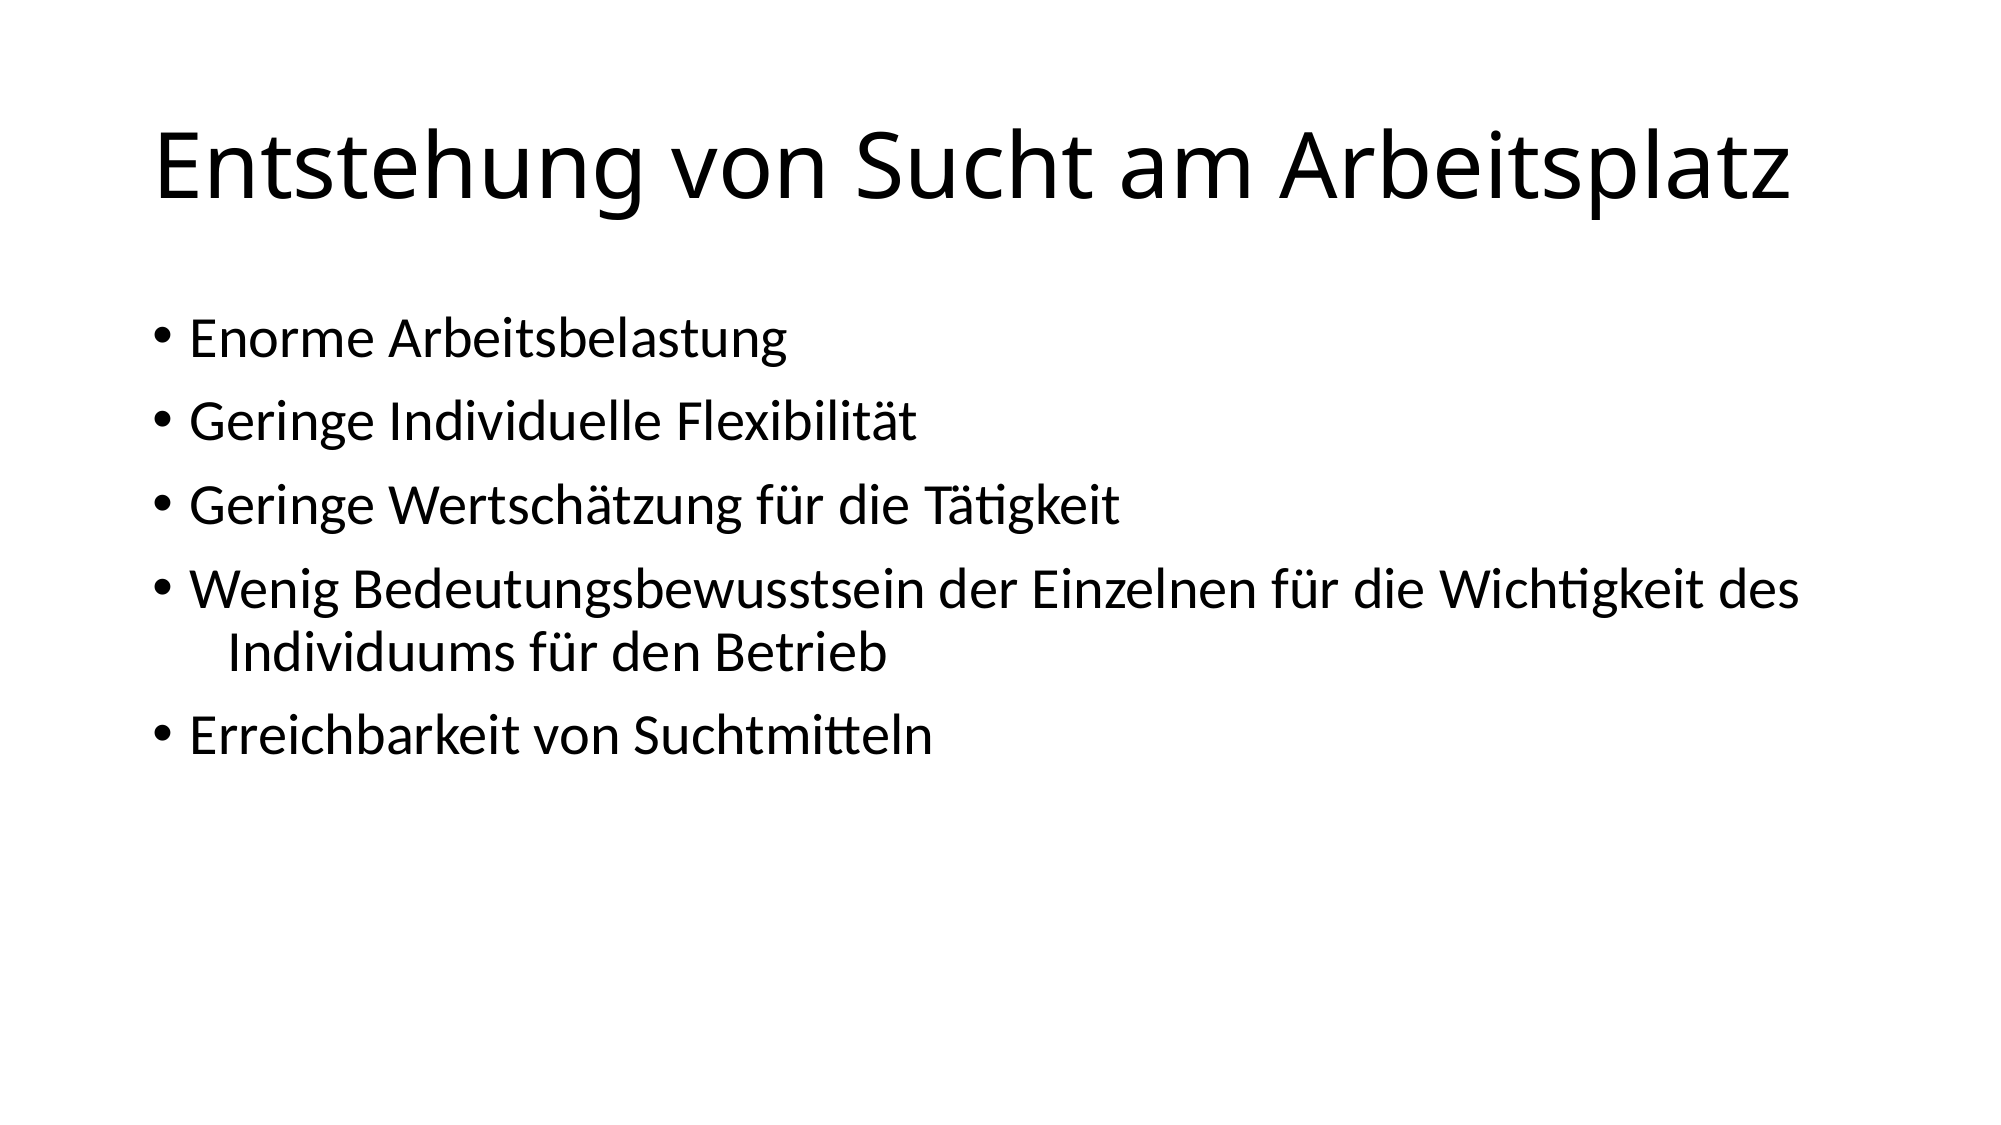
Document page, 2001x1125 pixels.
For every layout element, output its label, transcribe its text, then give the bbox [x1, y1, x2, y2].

title Entstehung von Sucht am Arbeitsplatz [137, 59, 1863, 278]
list Enorme Arbeitsbelastung Geringe Individuelle Flexibilität Geringe Wertschätzung für die Tätigkeit Wenig Bedeutungsbewusstsein der Einzelnen für die Wichtigkeit des Individuums für den Betrieb Erreichbarkeit von Suchtmitteln [137, 299, 1863, 1014]
